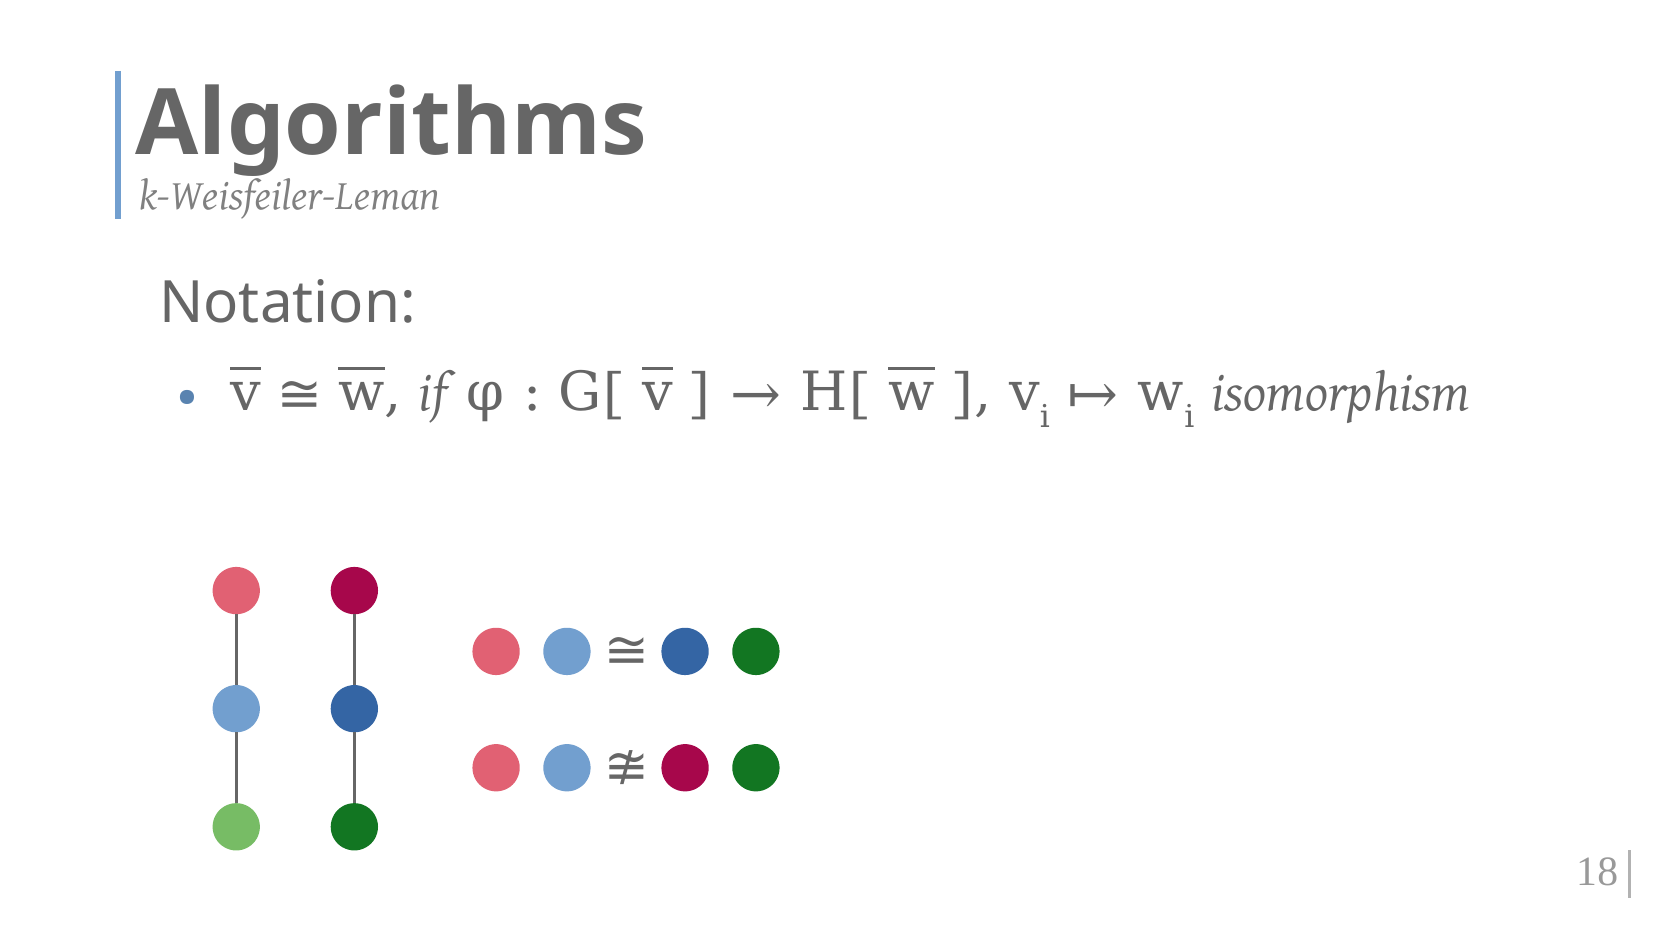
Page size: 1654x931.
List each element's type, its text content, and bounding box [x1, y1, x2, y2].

text_box [212, 685, 260, 733]
text_box [212, 566, 260, 615]
text_box [472, 744, 520, 792]
title Algorithms [135, 60, 1601, 178]
list Notation: v ≅ w, if φ : G[ v ] → H[ w ], vi ↦ wi isomorphism [88, 259, 1560, 603]
text_box [330, 685, 379, 733]
text_box ≅ [590, 615, 662, 686]
text_box [472, 627, 520, 676]
text_box [661, 744, 709, 792]
text_box [732, 627, 780, 676]
text_box k-Weisfeiler-Leman [124, 165, 721, 229]
text_box [212, 803, 260, 851]
text_box [543, 627, 590, 676]
text_box [661, 627, 709, 676]
text_box ≇ [590, 732, 662, 802]
text_box [330, 566, 379, 615]
text_box [330, 803, 379, 851]
text_box [543, 744, 590, 792]
text_box [732, 744, 780, 792]
